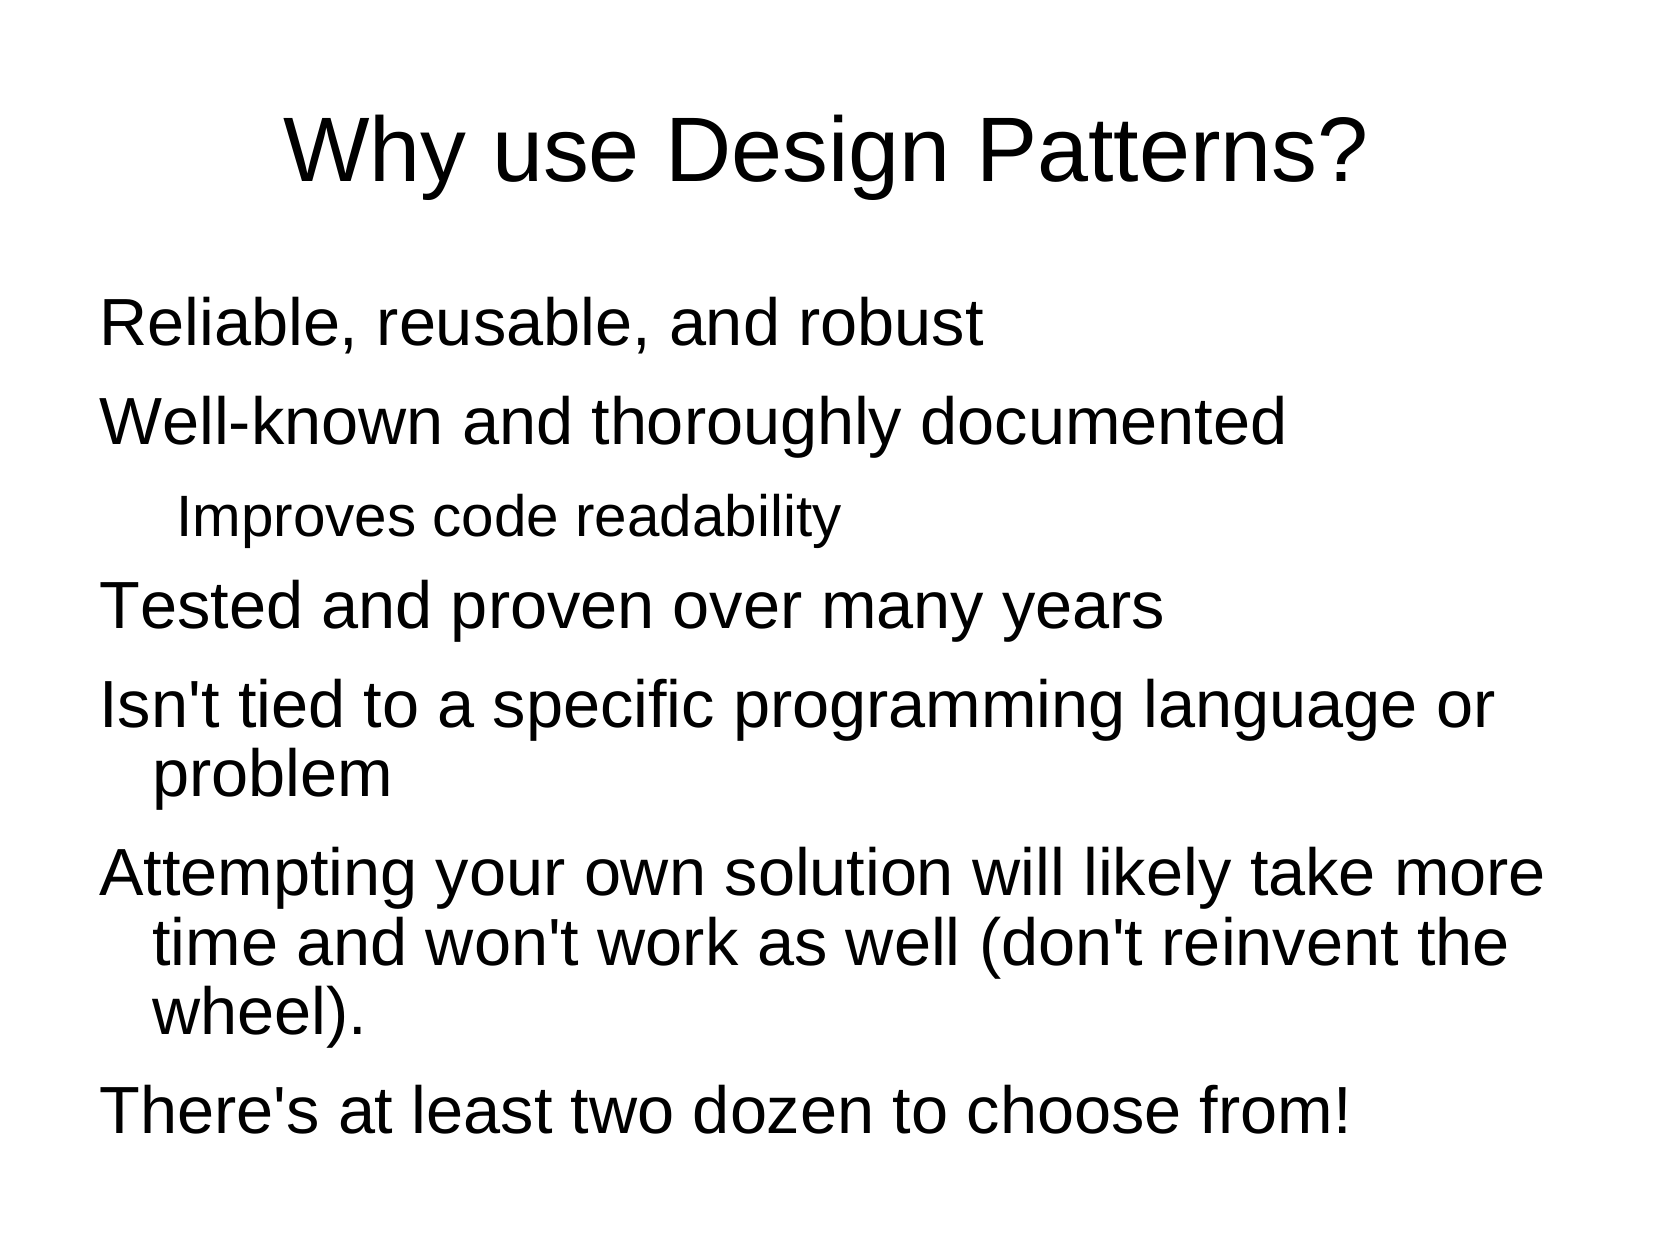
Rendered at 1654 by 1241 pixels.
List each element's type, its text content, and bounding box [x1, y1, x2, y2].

list Reliable, reusable, and robust Well-known and thoroughly documented Improves code readability Tested and proven over many years Isn't tied to a specific programming language or problem Attempting your own solution will likely take more time and won't work as well (don't reinvent the wheel). There's at least two dozen to choose from! [82, 290, 1571, 1199]
title Why use Design Patterns? [82, 56, 1571, 249]
